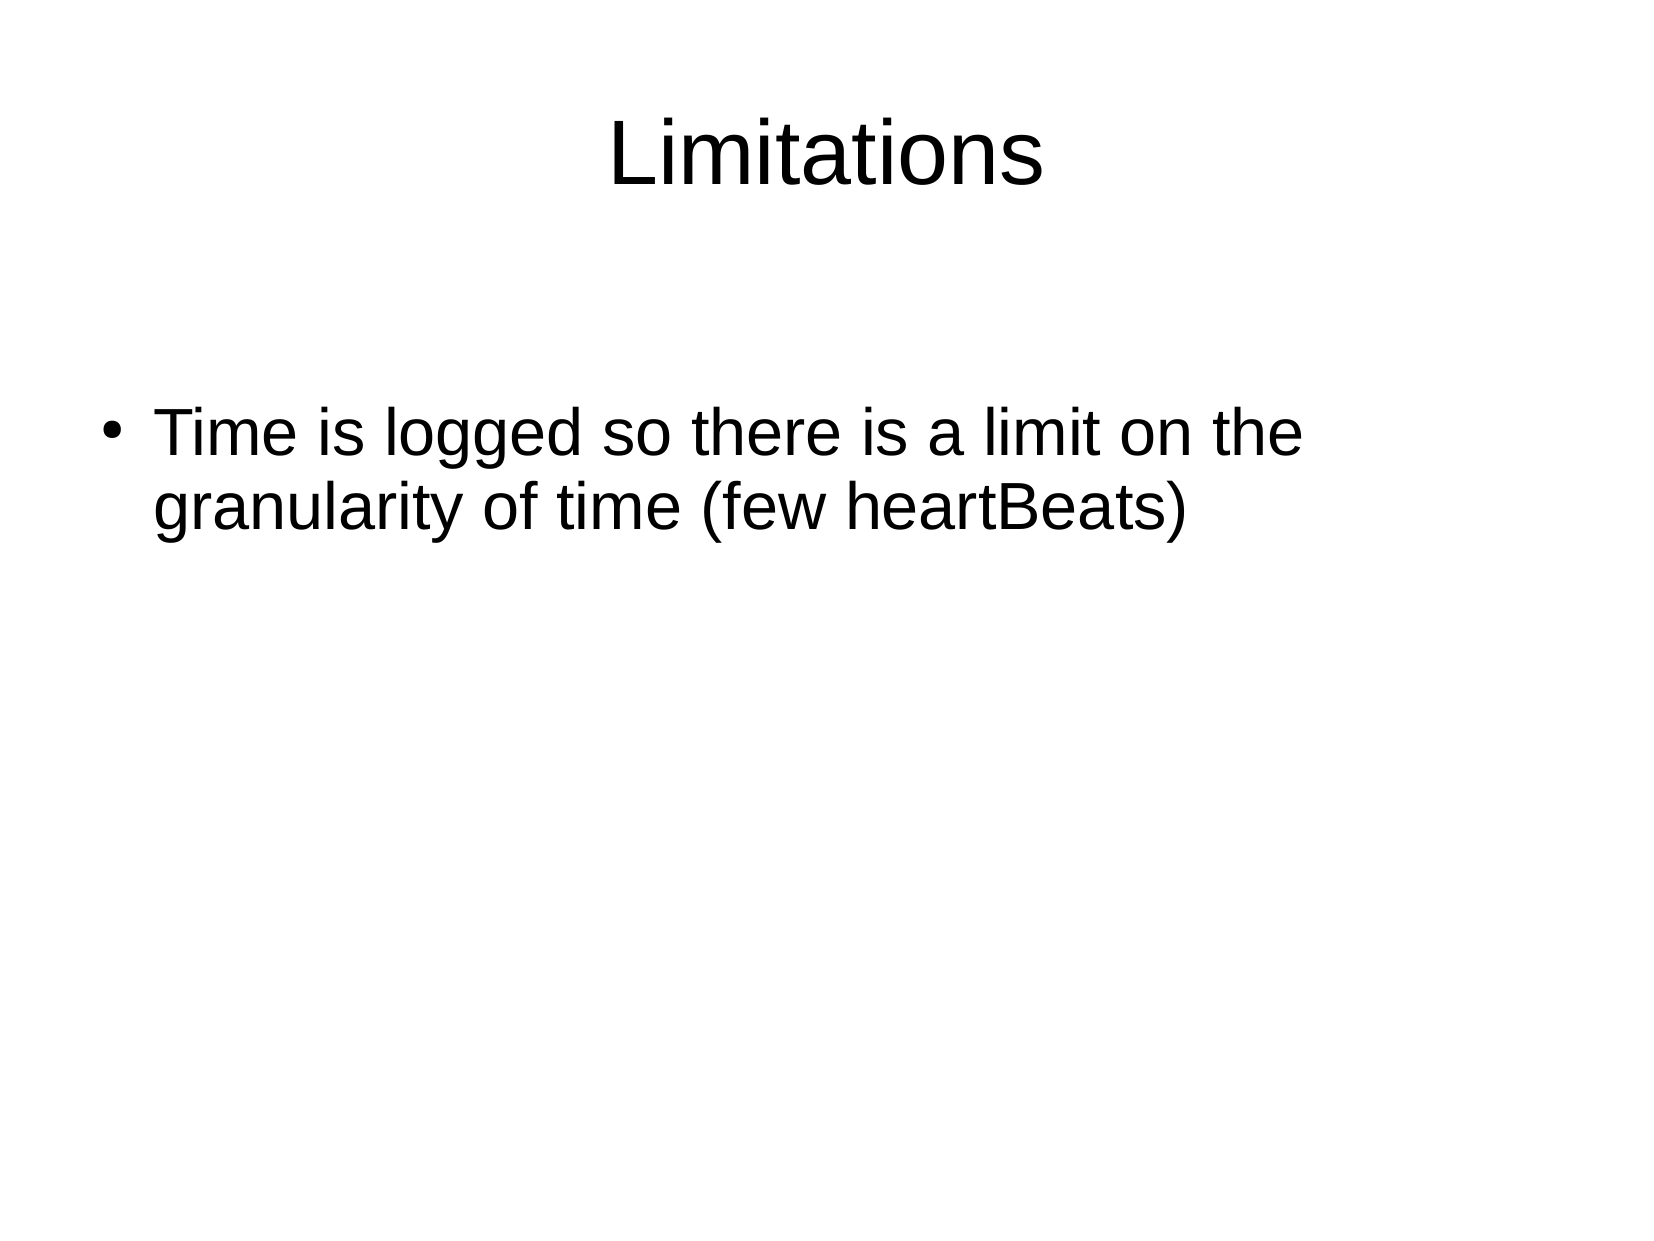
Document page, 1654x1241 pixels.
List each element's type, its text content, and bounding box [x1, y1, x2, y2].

list Time is logged so there is a limit on the granularity of time (few heartBeats) [82, 290, 1571, 1010]
title Limitations [82, 49, 1571, 257]
